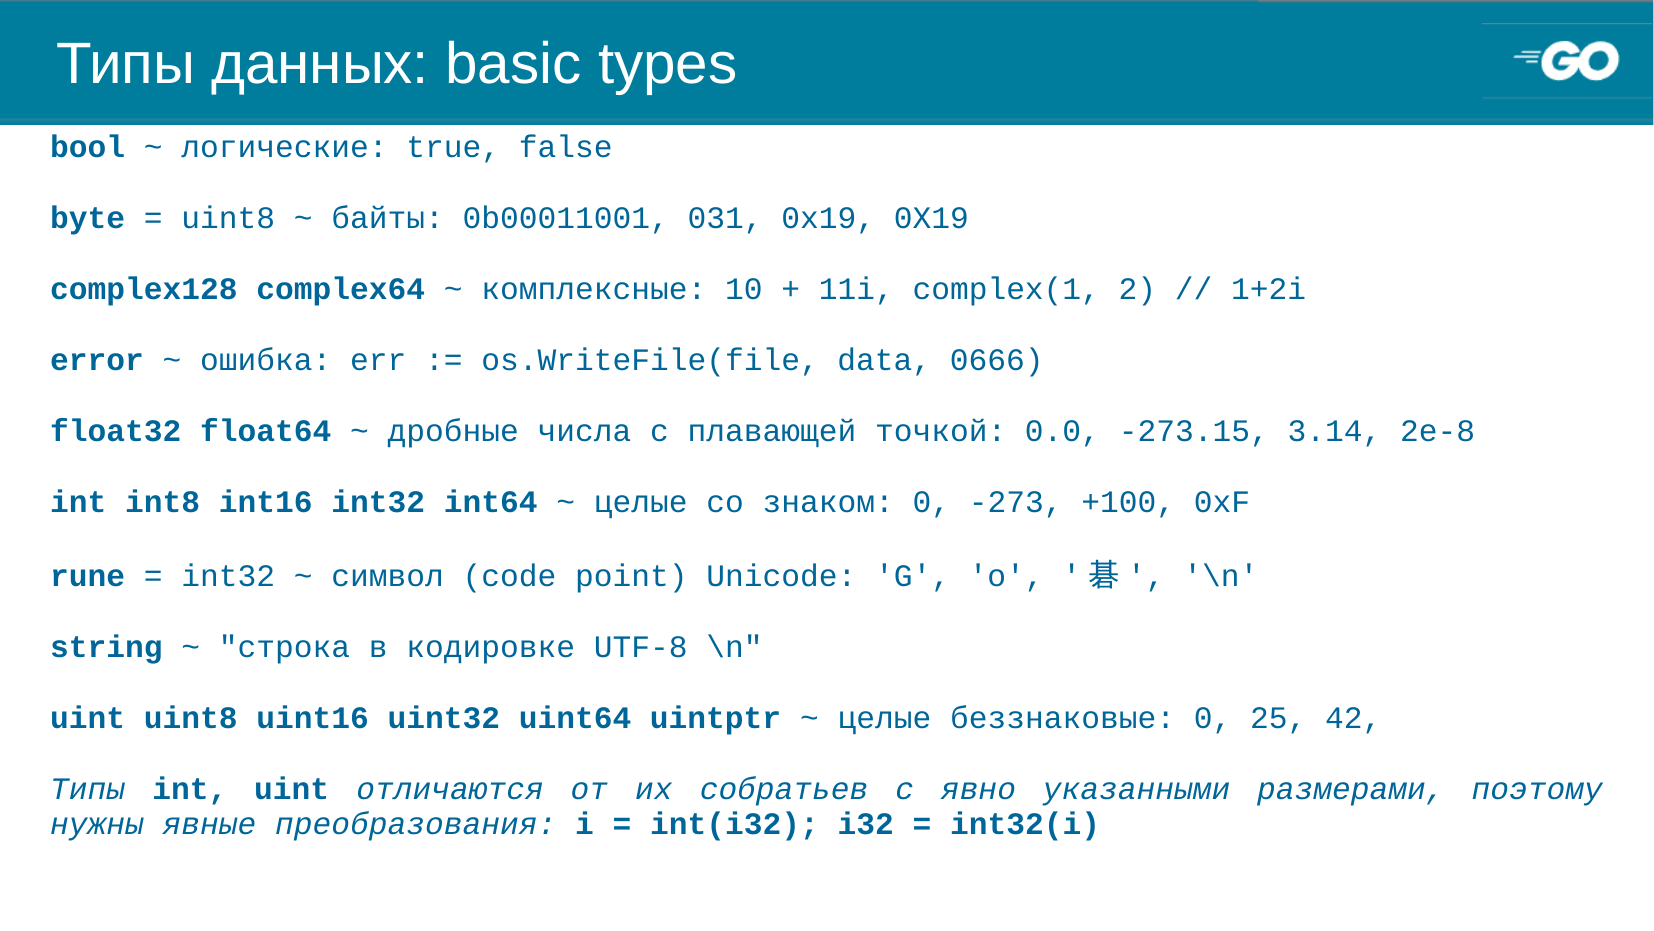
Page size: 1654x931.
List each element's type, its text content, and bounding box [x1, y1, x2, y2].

text_box Типы данных: basic types [41, 23, 1495, 104]
text_box bool ~ логические: true, false byte = uint8 ~ байты: 0b00011001, 031, 0x19, 0X19 complex128 complex64 ~ комплексные: 10 + 11i, complex(1, 2) // 1+2i error ~ ошибка: err := os.WriteFile(file, data, 0666) float32 float64 ~ дробные числа с плавающей точкой: 0.0, -273.15, 3.14, 2e-8 int int8 int16 int32 int64 ~ целые со знаком: 0, -273, +100, 0xF rune = int32 ~ символ (code point) Unicode: 'G', 'o', '碁', '\n' string ~ "строка в кодировке UTF-8 \n" uint uint8 uint16 uint32 uint64 uintptr ~ целые беззнаковые: 0, 25, 42, Типы int, uint отличаются от их собратьев с явно указанными размерами, поэтому нужны явные преобразования: i = int(i32); i32 = int32(i) [35, 124, 1619, 898]
picture [1542, 41, 1619, 81]
